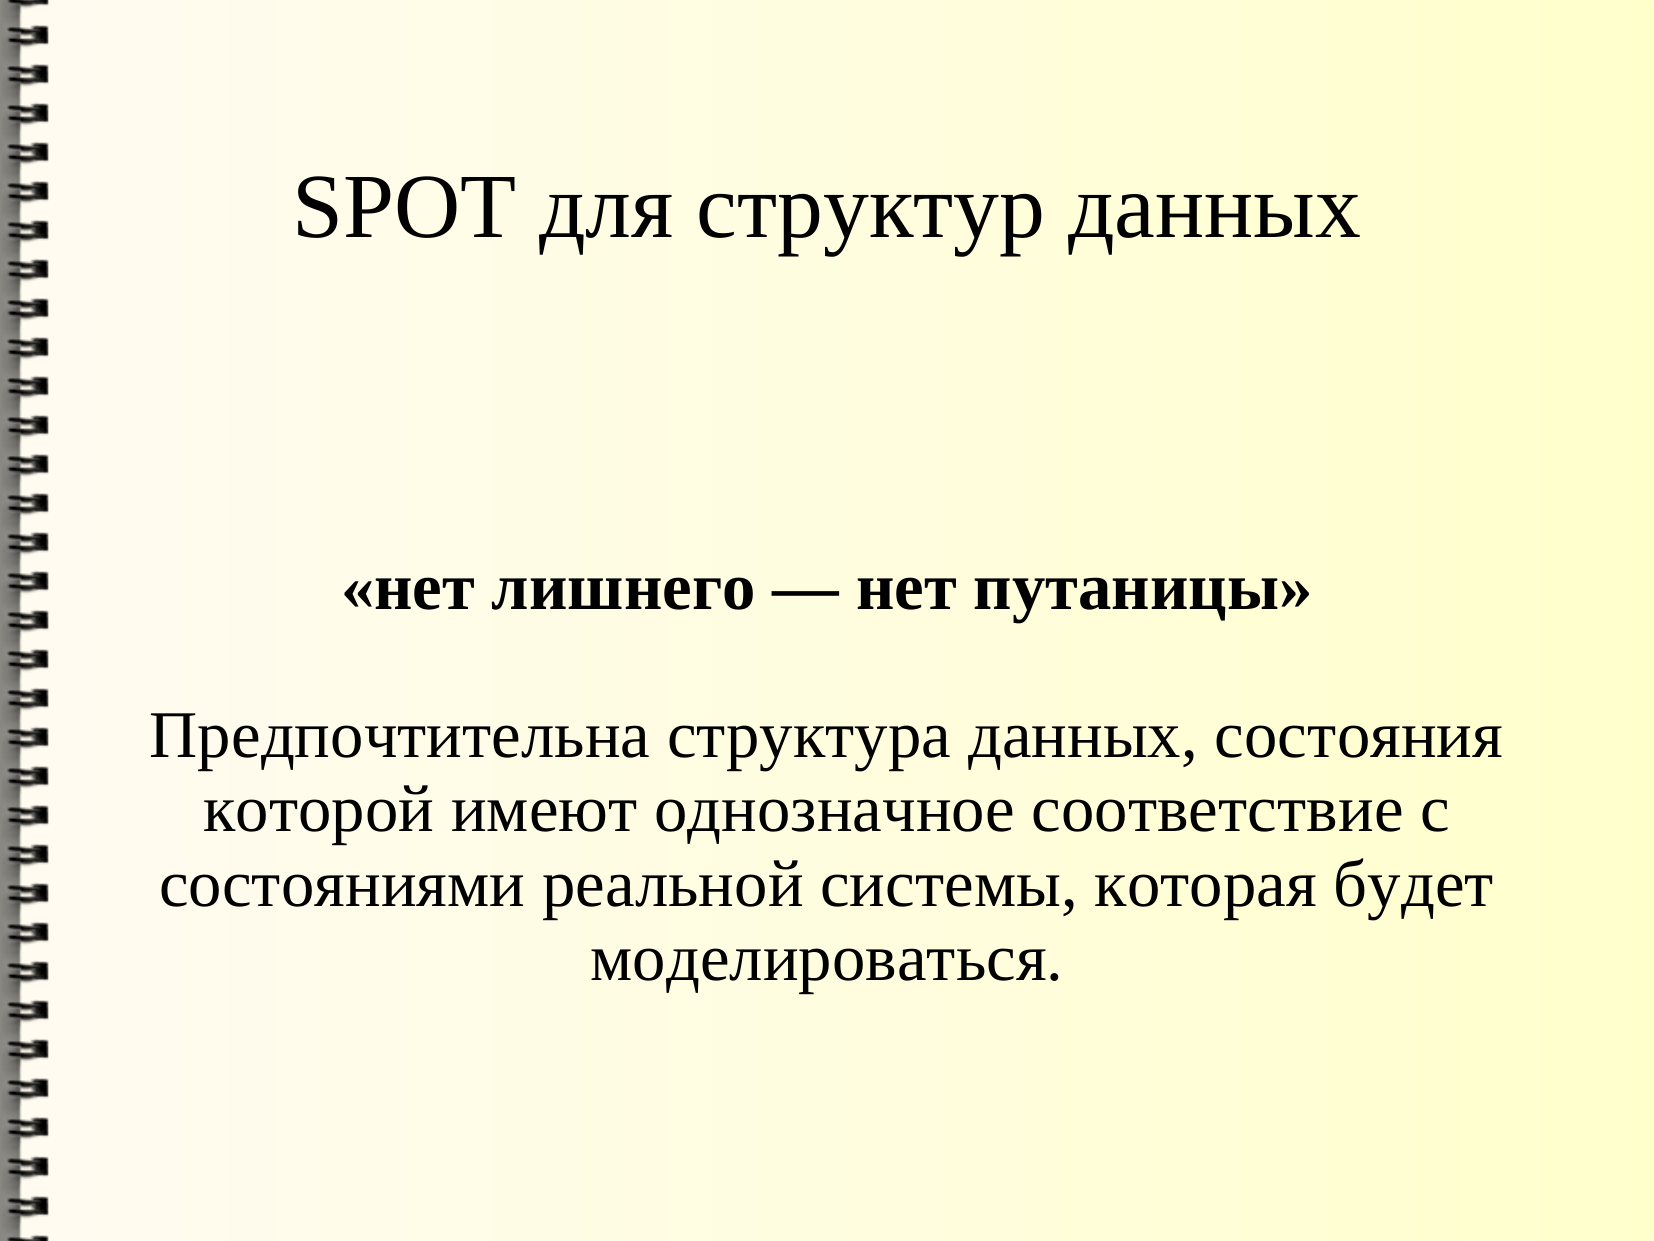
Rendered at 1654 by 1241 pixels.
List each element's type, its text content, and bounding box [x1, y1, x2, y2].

subtitle «нет лишнего — нет путаницы» Предпочтительна структура данных, состояния которой имеют однозначное соответствие с состояниями реальной системы, которая будет моделироваться. [121, 344, 1534, 1200]
picture [0, 0, 1654, 1241]
title SPOT для структур данных [121, 102, 1534, 311]
